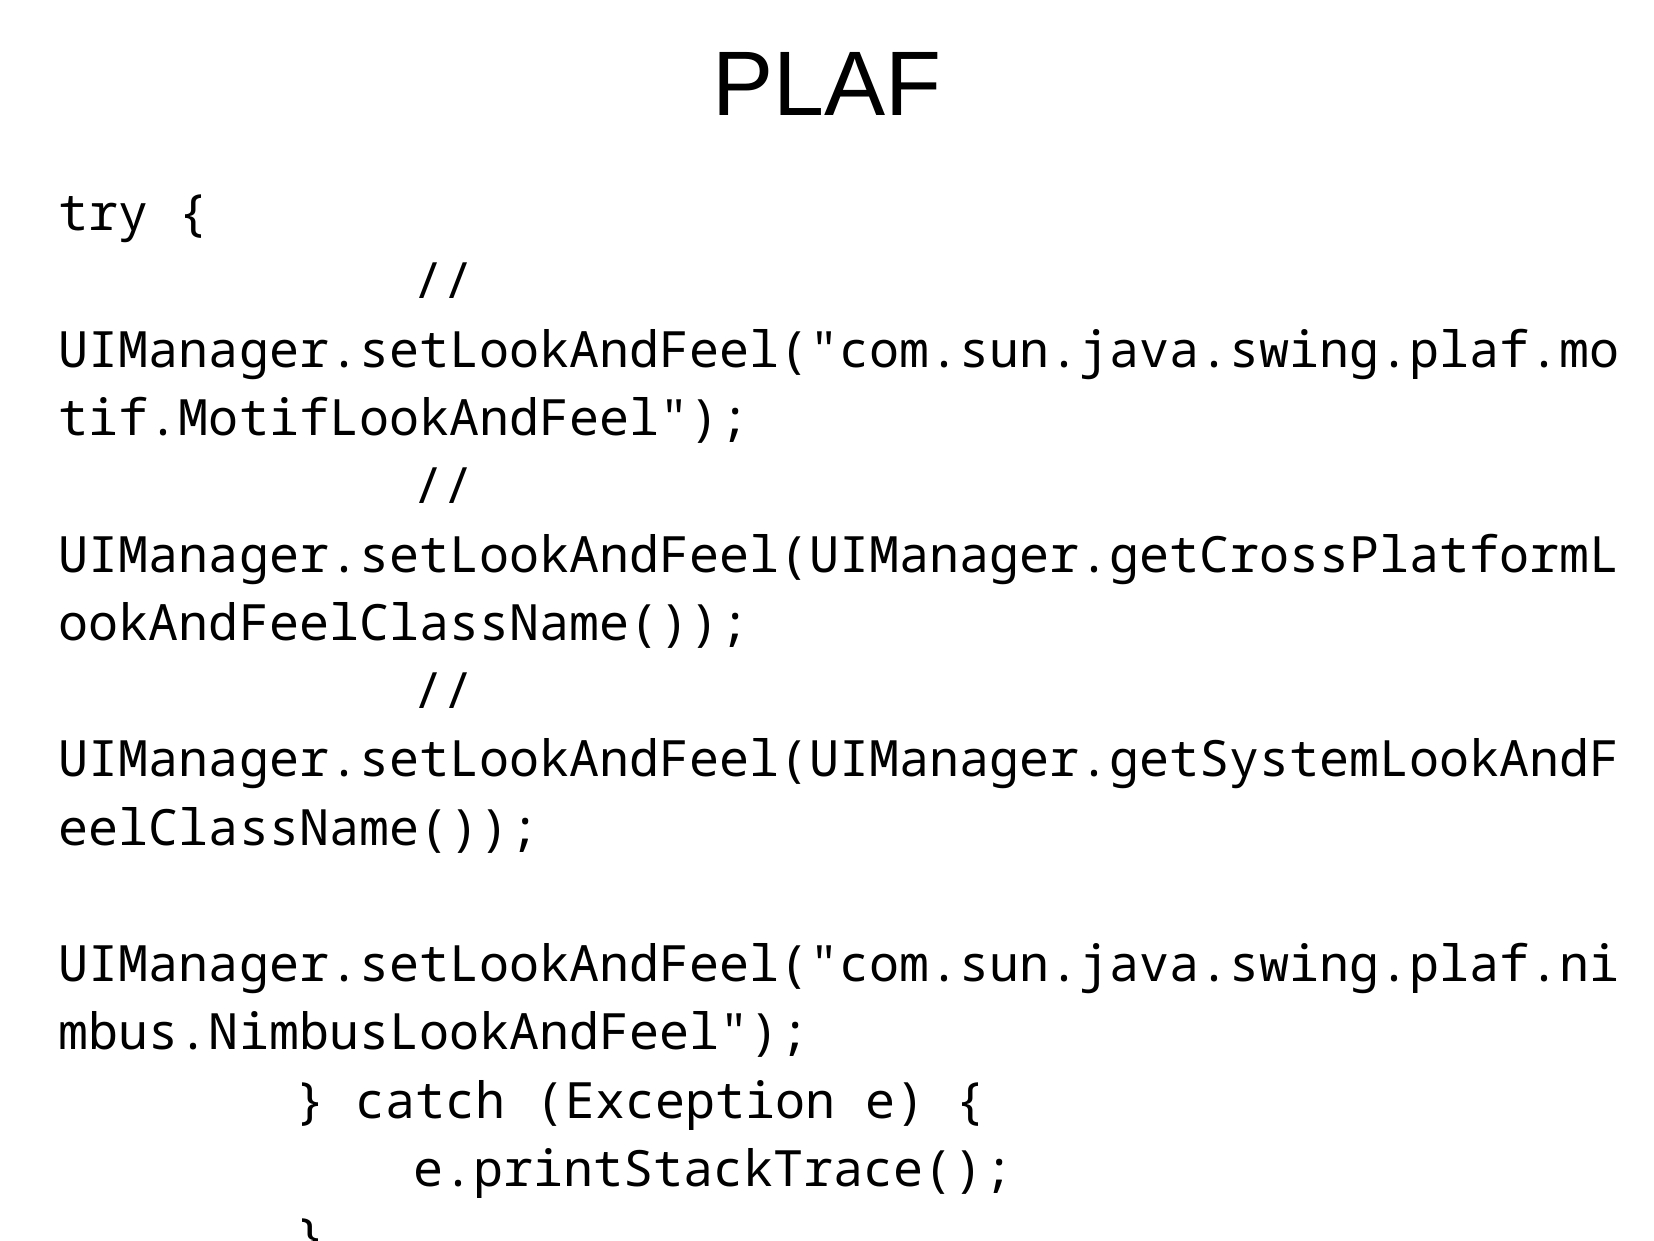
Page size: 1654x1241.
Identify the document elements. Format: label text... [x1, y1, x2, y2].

title PLAF [82, 32, 1571, 136]
subtitle [134, 978, 1506, 1067]
text_box try { //UIManager.setLookAndFeel("com.sun.java.swing.plaf.motif.MotifLookAndFeel"); //UIManager.setLookAndFeel(UIManager.getCrossPlatformLookAndFeelClassName()); //UIManager.setLookAndFeel(UIManager.getSystemLookAndFeelClassName()); UIManager.setLookAndFeel("com.sun.java.swing.plaf.nimbus.NimbusLookAndFeel"); } catch (Exception e) { e.printStackTrace(); } [59, 177, 1625, 978]
